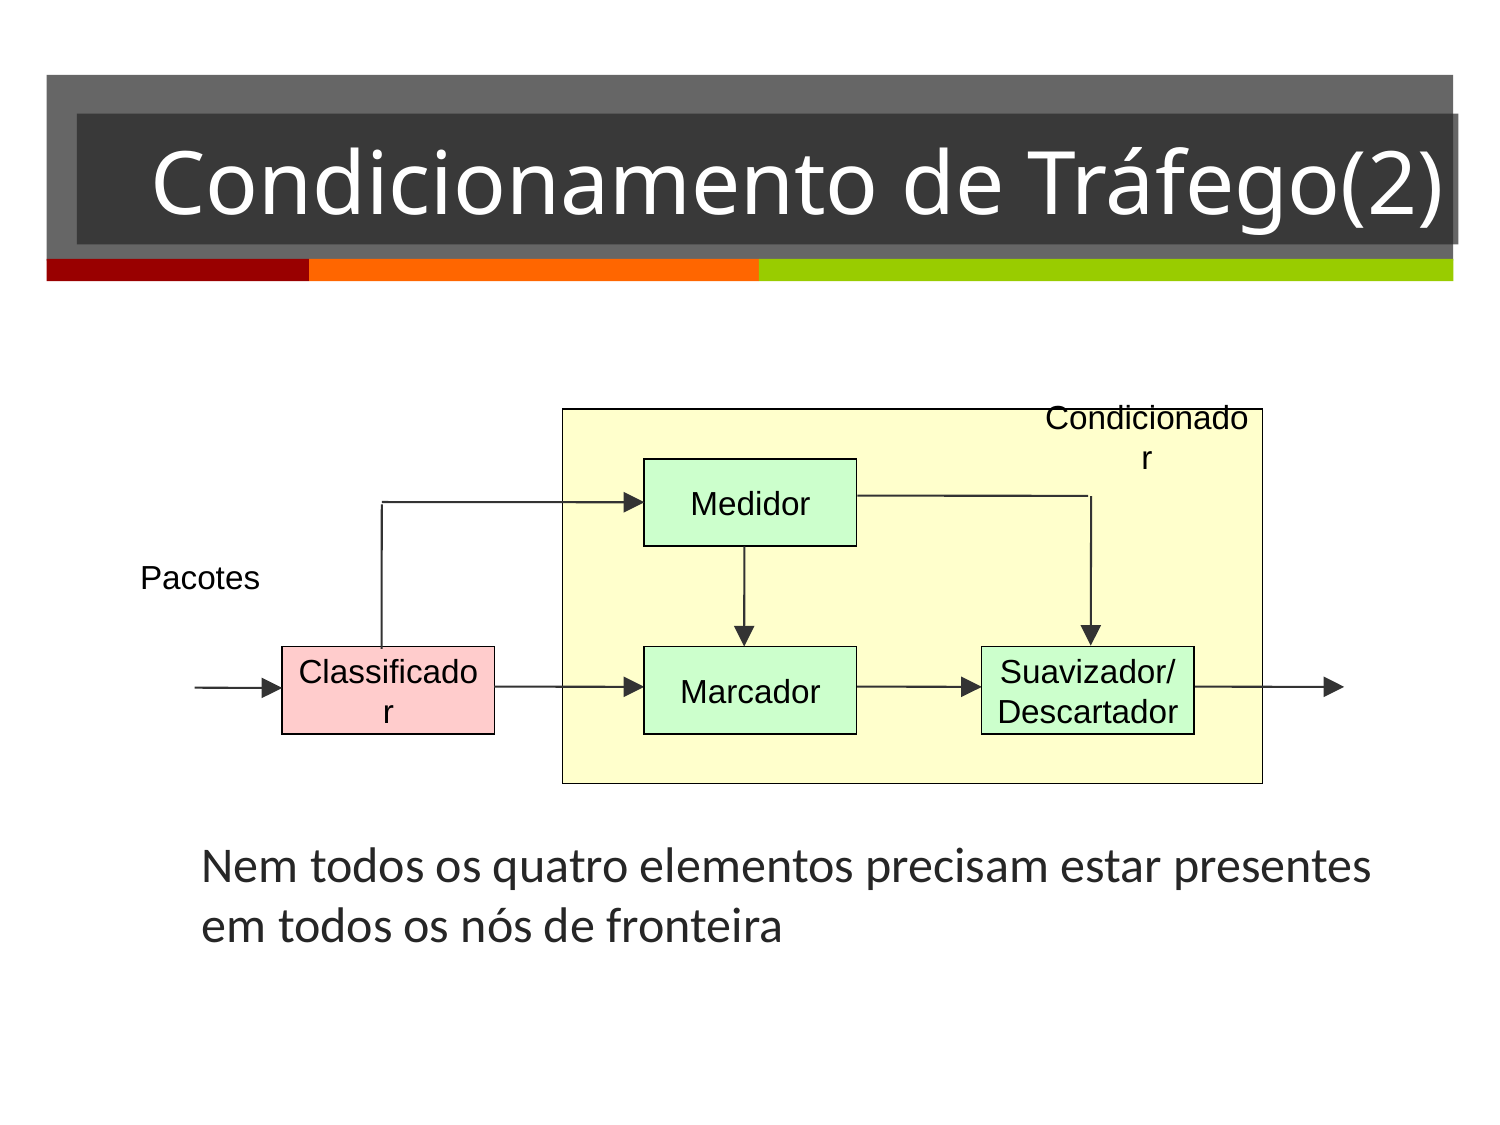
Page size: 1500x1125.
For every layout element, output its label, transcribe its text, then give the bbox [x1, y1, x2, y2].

text_box Medidor [644, 458, 857, 547]
title Condicionamento de Tráfego(2) [76, 113, 1459, 245]
text_box Pacotes [125, 548, 276, 604]
text_box Marcador [644, 646, 857, 734]
text_box Condicionador [1024, 388, 1270, 484]
text_box [562, 408, 1263, 685]
text_box [562, 688, 1263, 784]
text_box Classificador [282, 646, 495, 734]
text_box Suavizador/ Descartador [981, 646, 1195, 734]
list Nem todos os quatro elementos precisam estar presentes em todos os nós de fronteira [112, 825, 1455, 1050]
text_box [562, 503, 743, 686]
